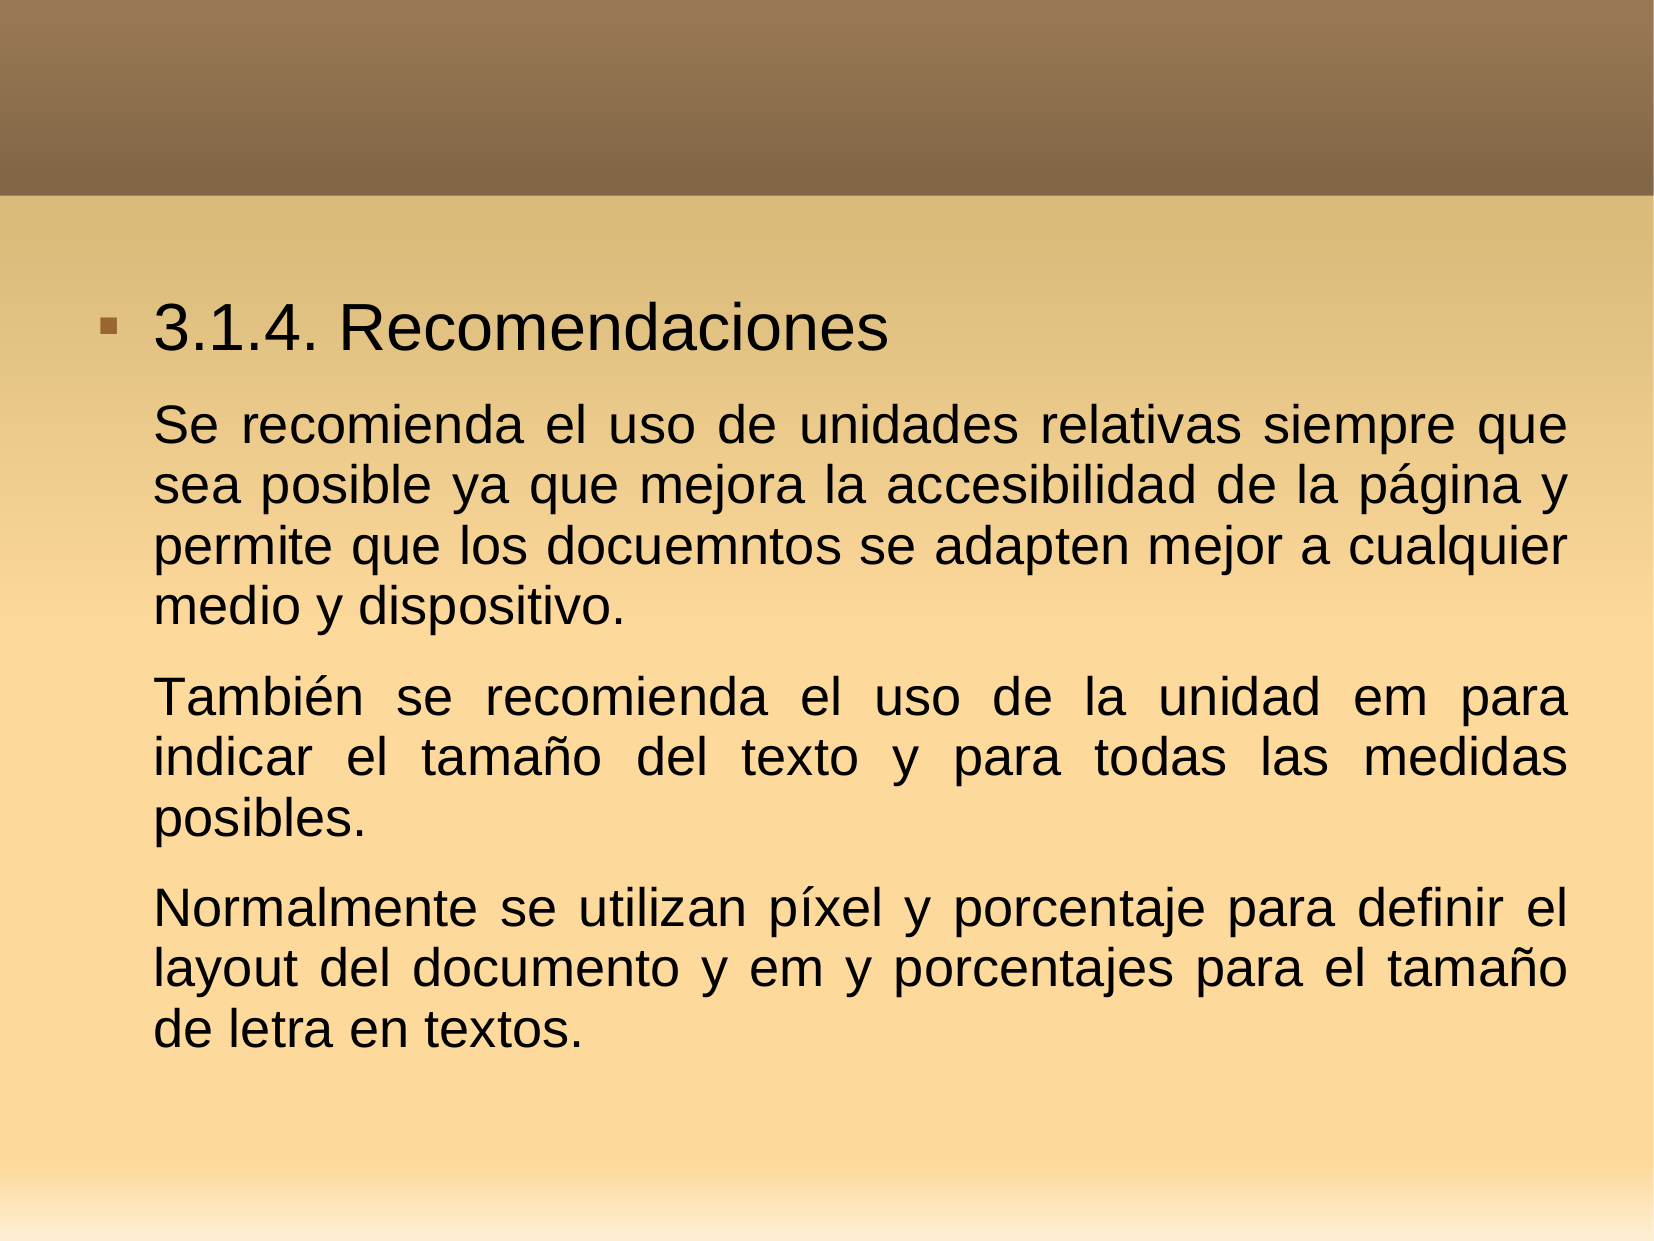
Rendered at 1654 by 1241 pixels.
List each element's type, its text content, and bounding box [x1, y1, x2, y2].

list 3.1.4. Recomendaciones Se recomienda el uso de unidades relativas siempre que sea posible ya que mejora la accesibilidad de la página y permite que los docuemntos se adapten mejor a cualquier medio y dispositivo. También se recomienda el uso de la unidad em para indicar el tamaño del texto y para todas las medidas posibles. Normalmente se utilizan píxel y porcentaje para definir el layout del documento y em y porcentajes para el tamaño de letra en textos. [82, 290, 1571, 1094]
picture [0, 0, 1654, 1241]
